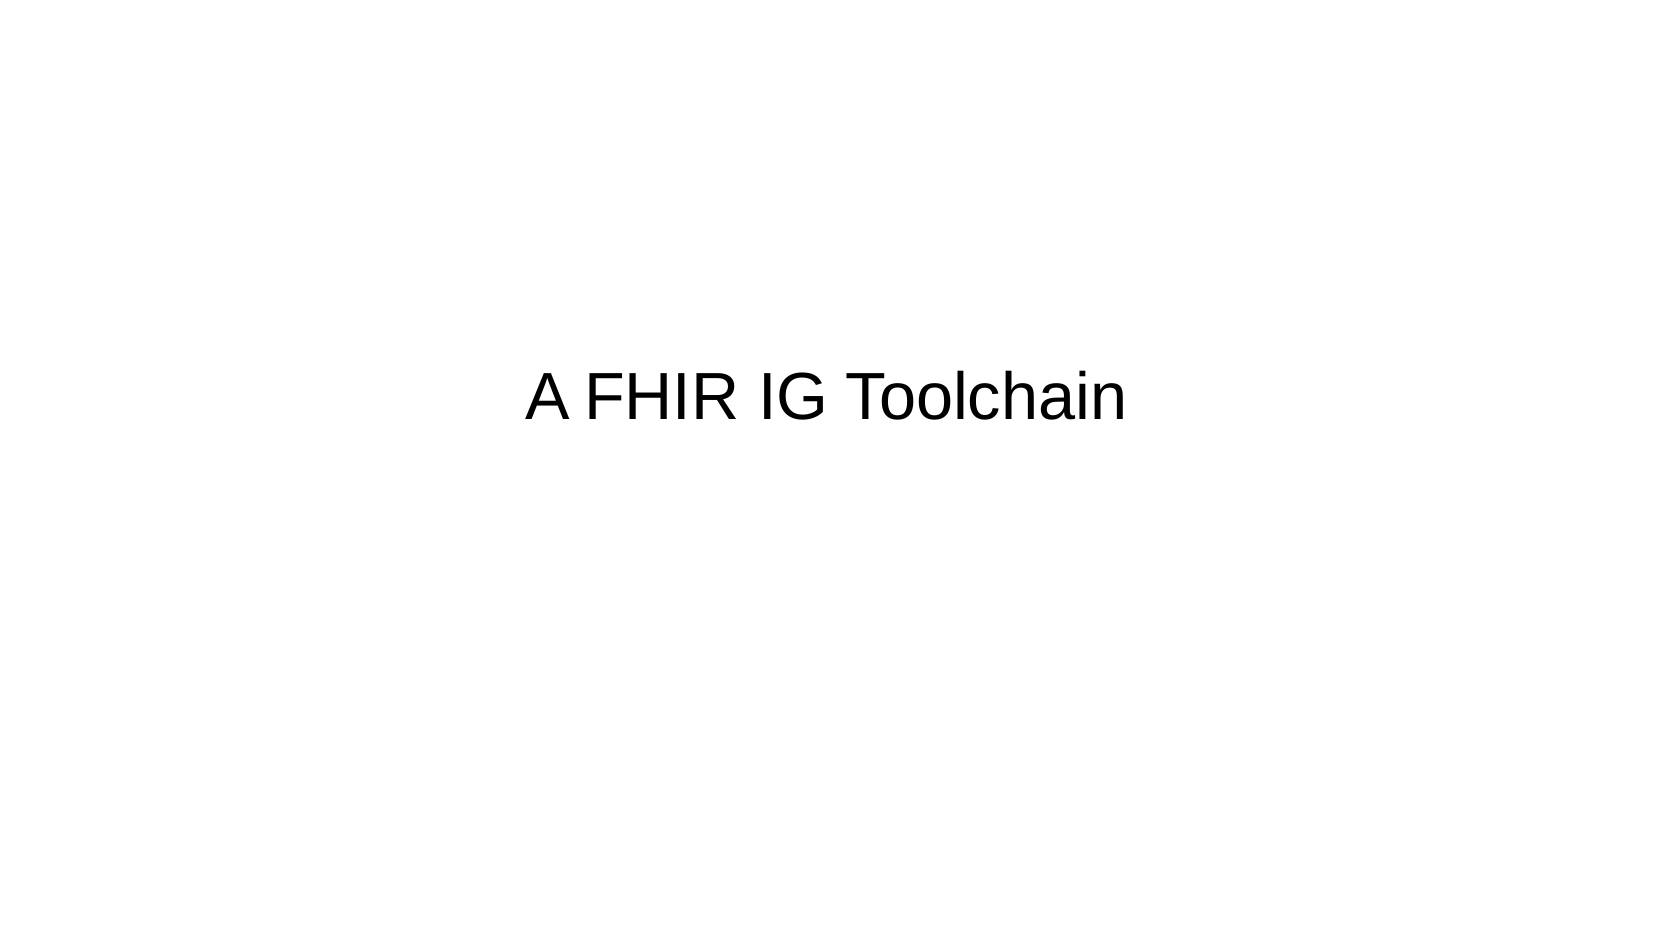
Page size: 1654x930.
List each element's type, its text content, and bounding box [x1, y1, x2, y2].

subtitle A FHIR IG Toolchain [82, 37, 1571, 757]
